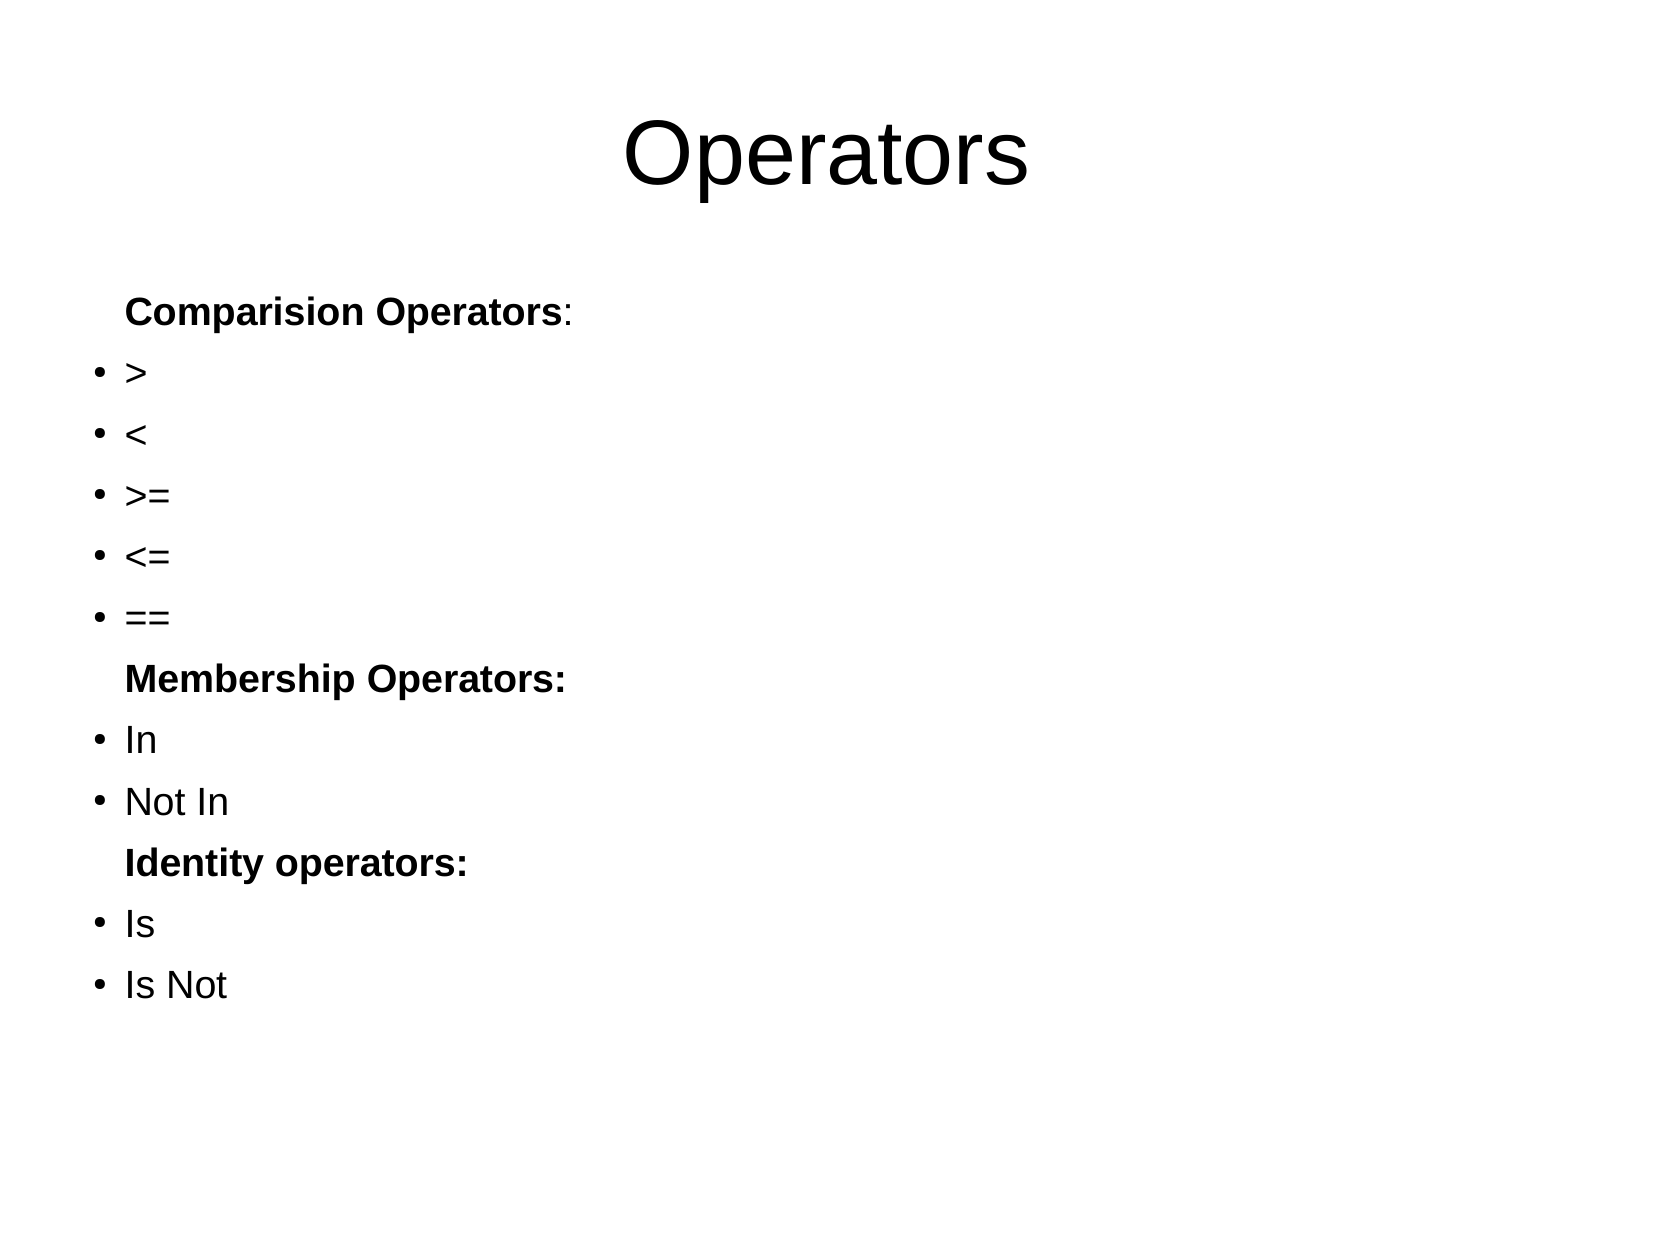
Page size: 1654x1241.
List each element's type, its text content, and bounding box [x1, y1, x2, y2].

title Operators [82, 49, 1571, 257]
list Comparision Operators: > < >= <= == Membership Operators: In Not In Identity operators: Is Is Not [82, 290, 1571, 1010]
